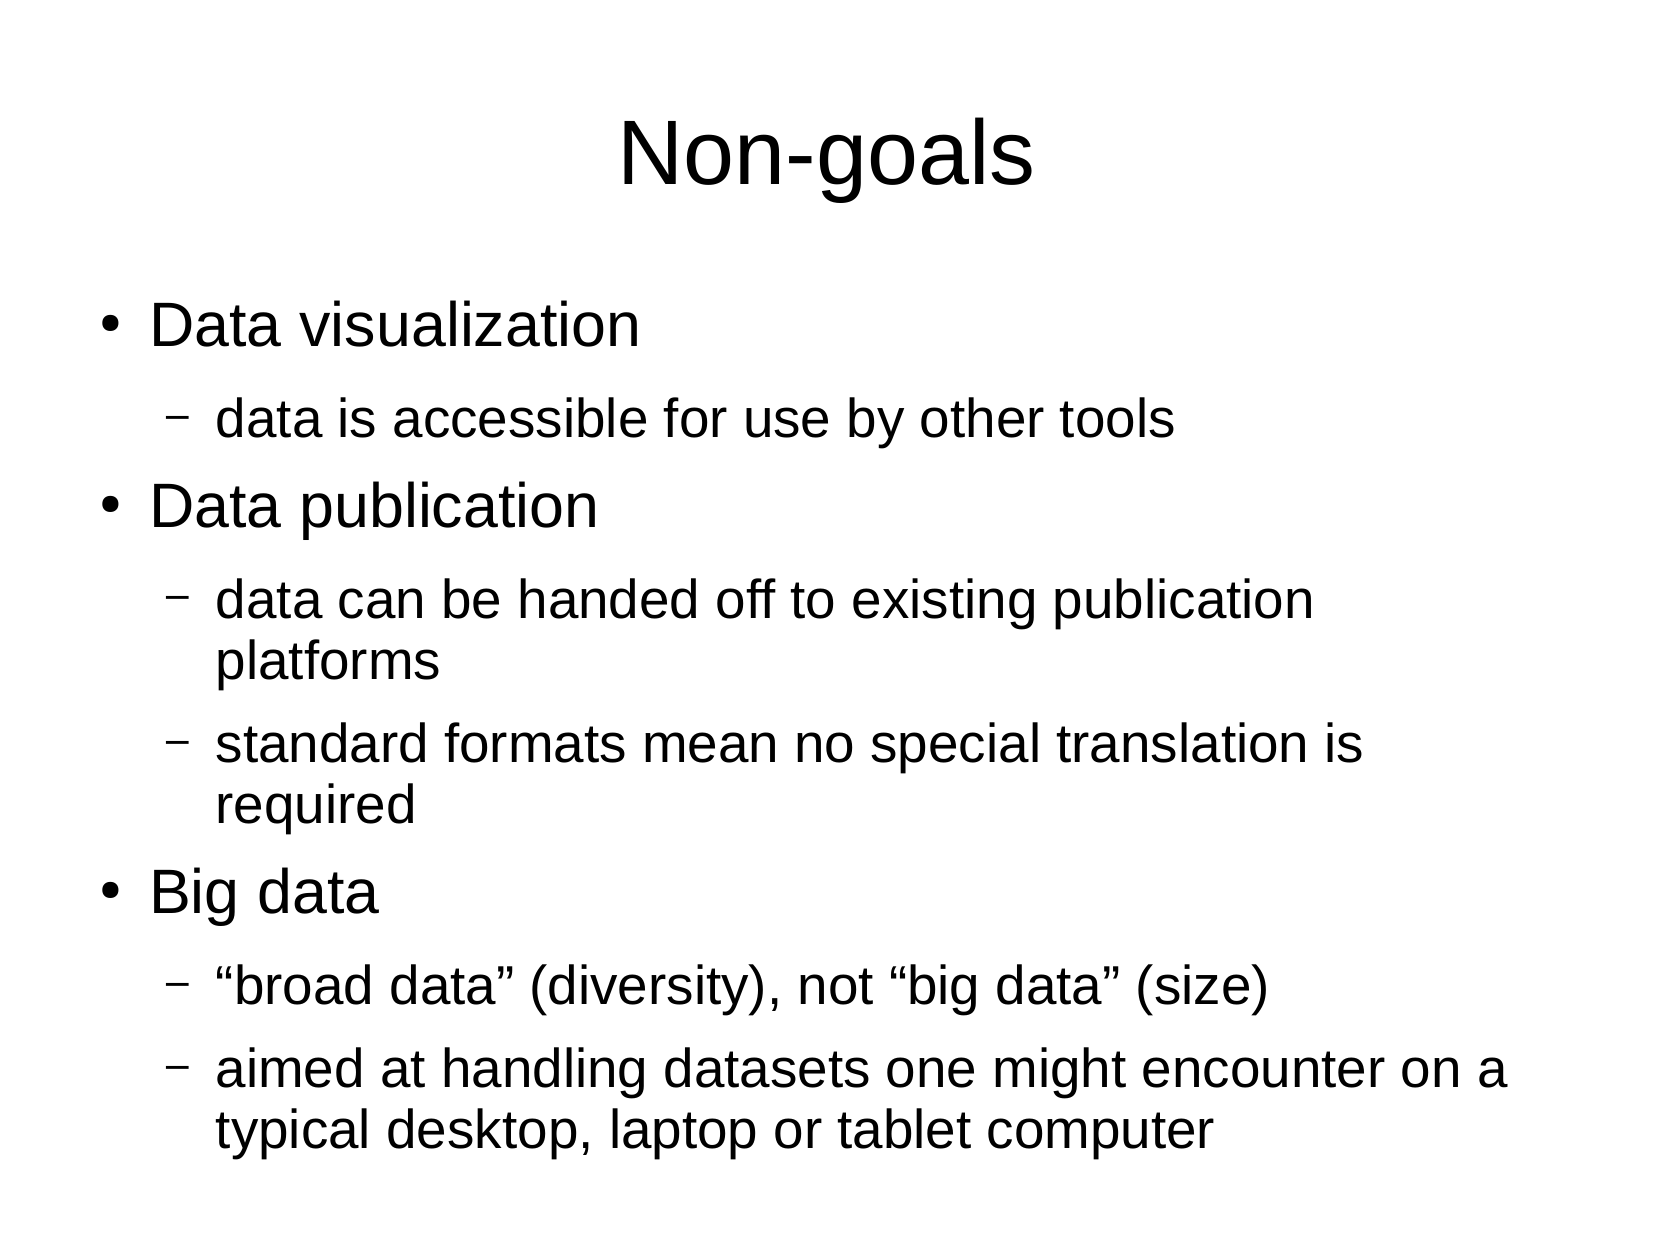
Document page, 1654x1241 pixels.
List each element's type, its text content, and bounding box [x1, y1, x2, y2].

list Data visualization data is accessible for use by other tools Data publication data can be handed off to existing publication platforms standard formats mean no special translation is required Big data “broad data” (diversity), not “big data” (size) aimed at handling datasets one might encounter on a typical desktop, laptop or tablet computer [82, 290, 1538, 1170]
title Non-goals [82, 49, 1571, 257]
